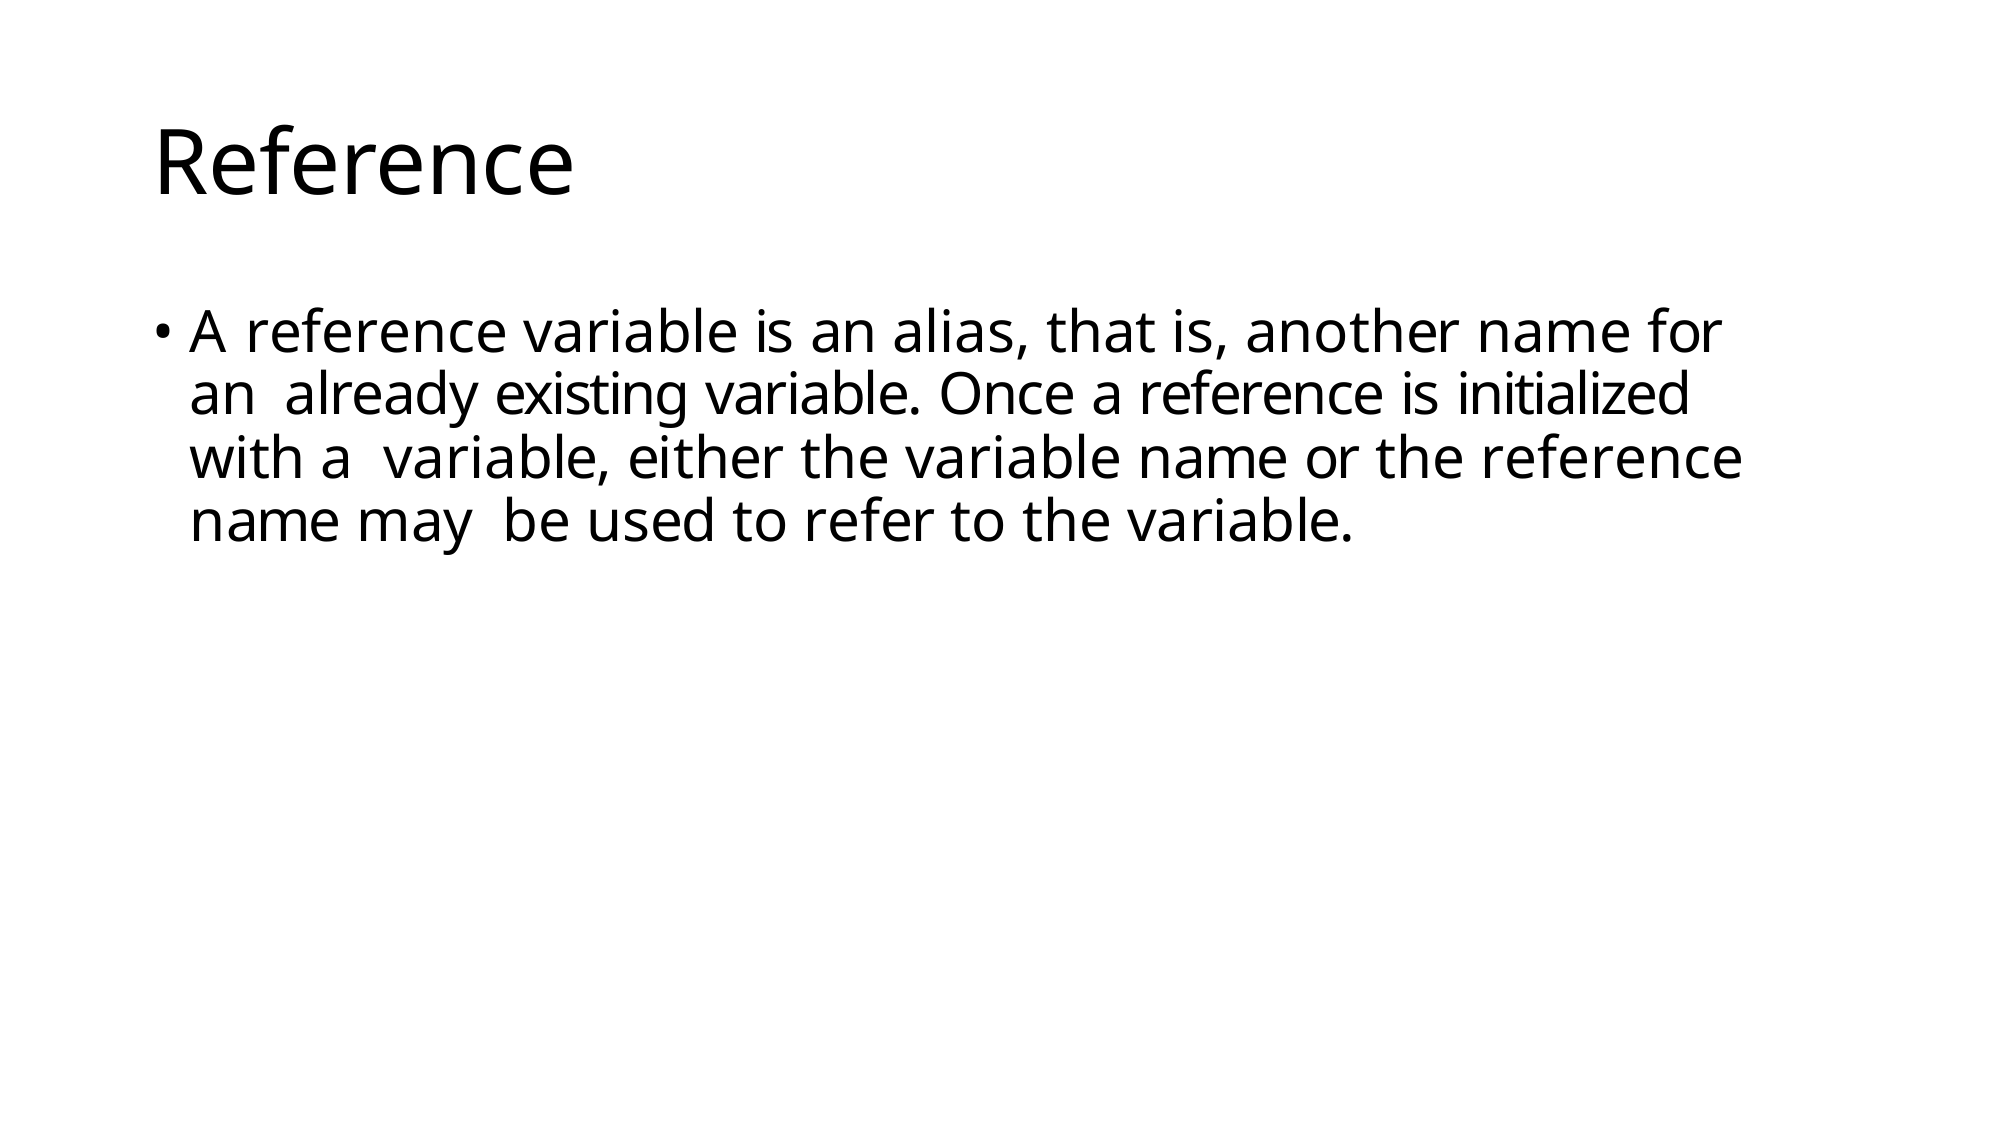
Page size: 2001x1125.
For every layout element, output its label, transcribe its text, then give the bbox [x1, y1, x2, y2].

text_box A reference variable is an alias, that is, another name for an already existing variable. Once a reference is initialized with a variable, either the variable name or the reference name may be used to refer to the variable. [150, 292, 1800, 554]
title Reference [150, 100, 901, 292]
